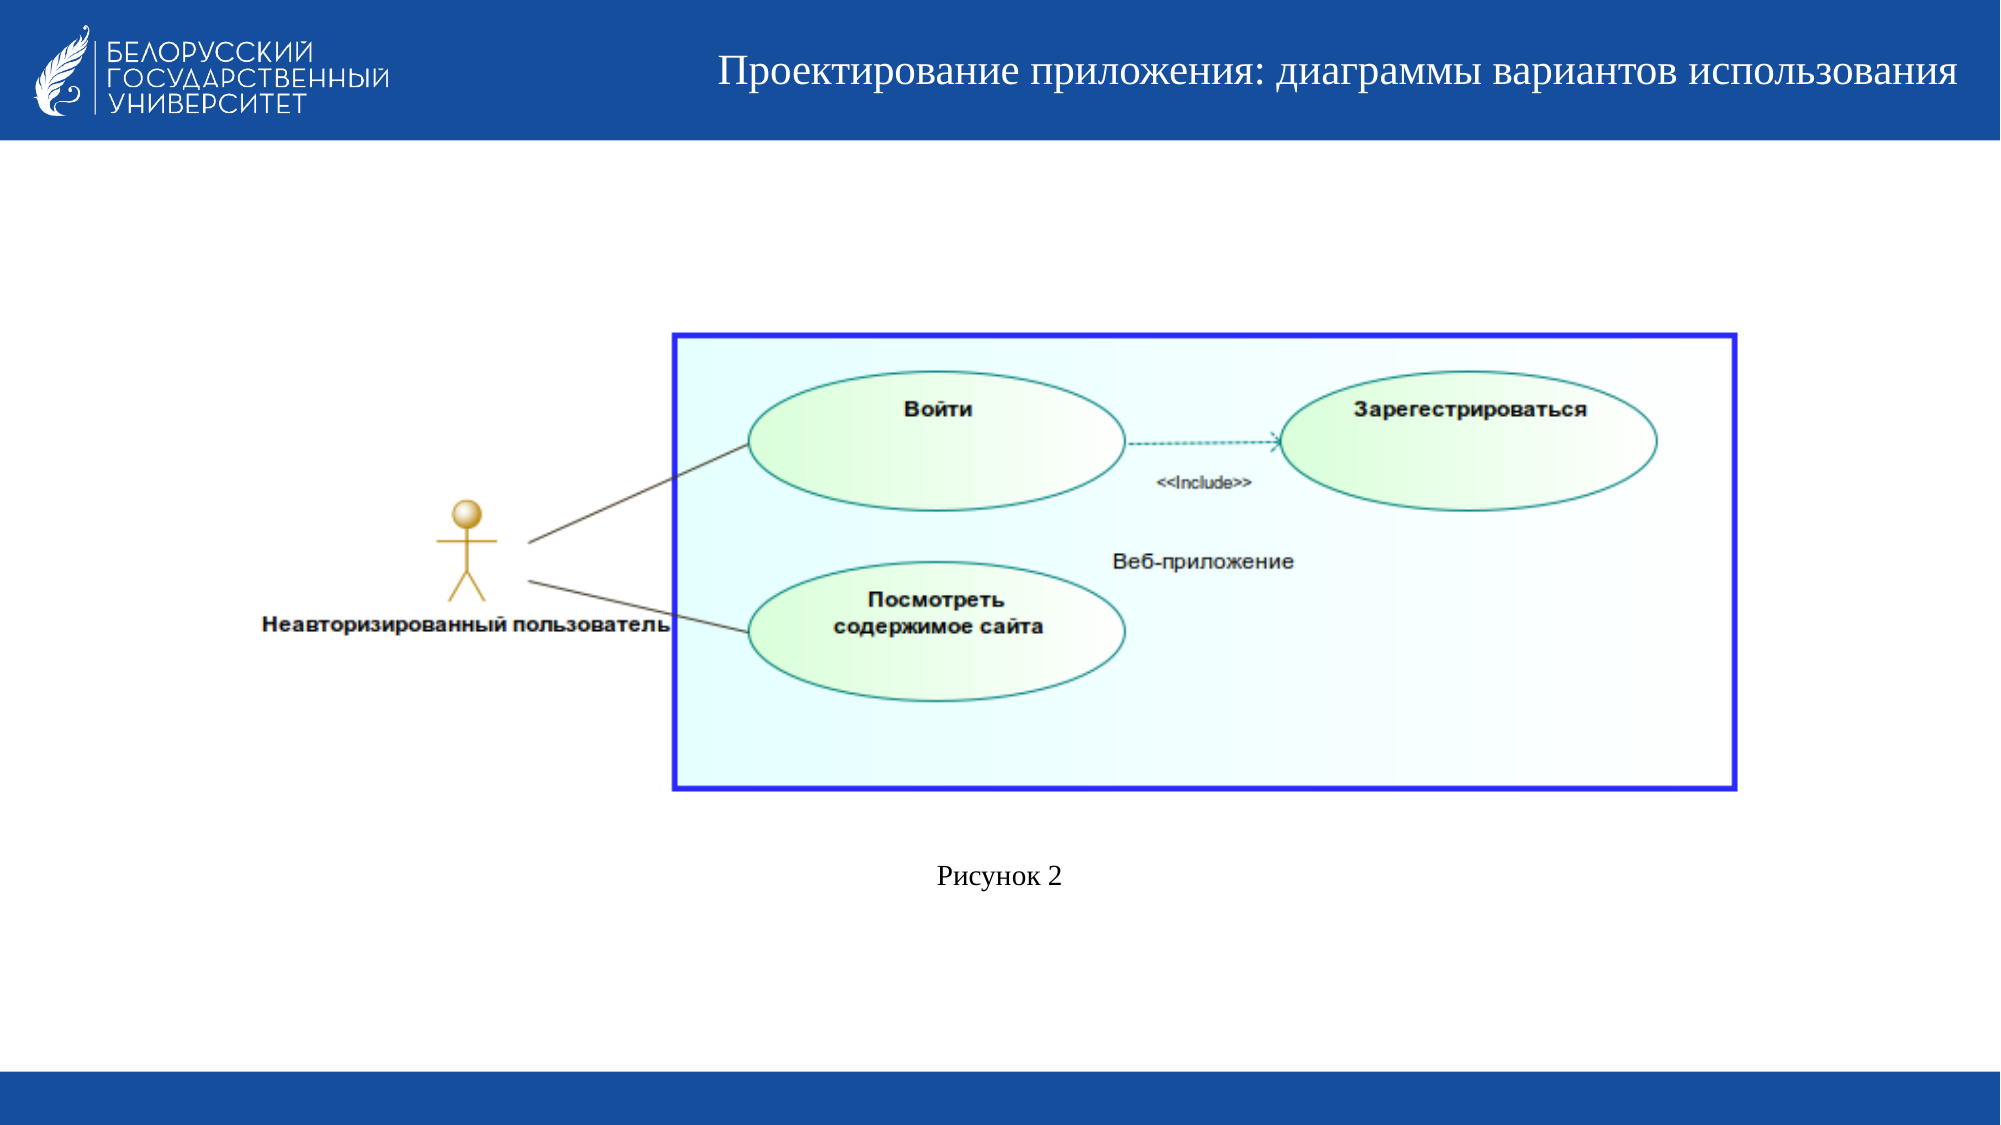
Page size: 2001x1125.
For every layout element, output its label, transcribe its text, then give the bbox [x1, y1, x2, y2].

picture [243, 314, 1757, 811]
text_box Рисунок 2 [921, 841, 1078, 907]
title Проектирование приложения: диаграммы вариантов использования [537, 6, 1975, 134]
picture [33, 25, 388, 116]
